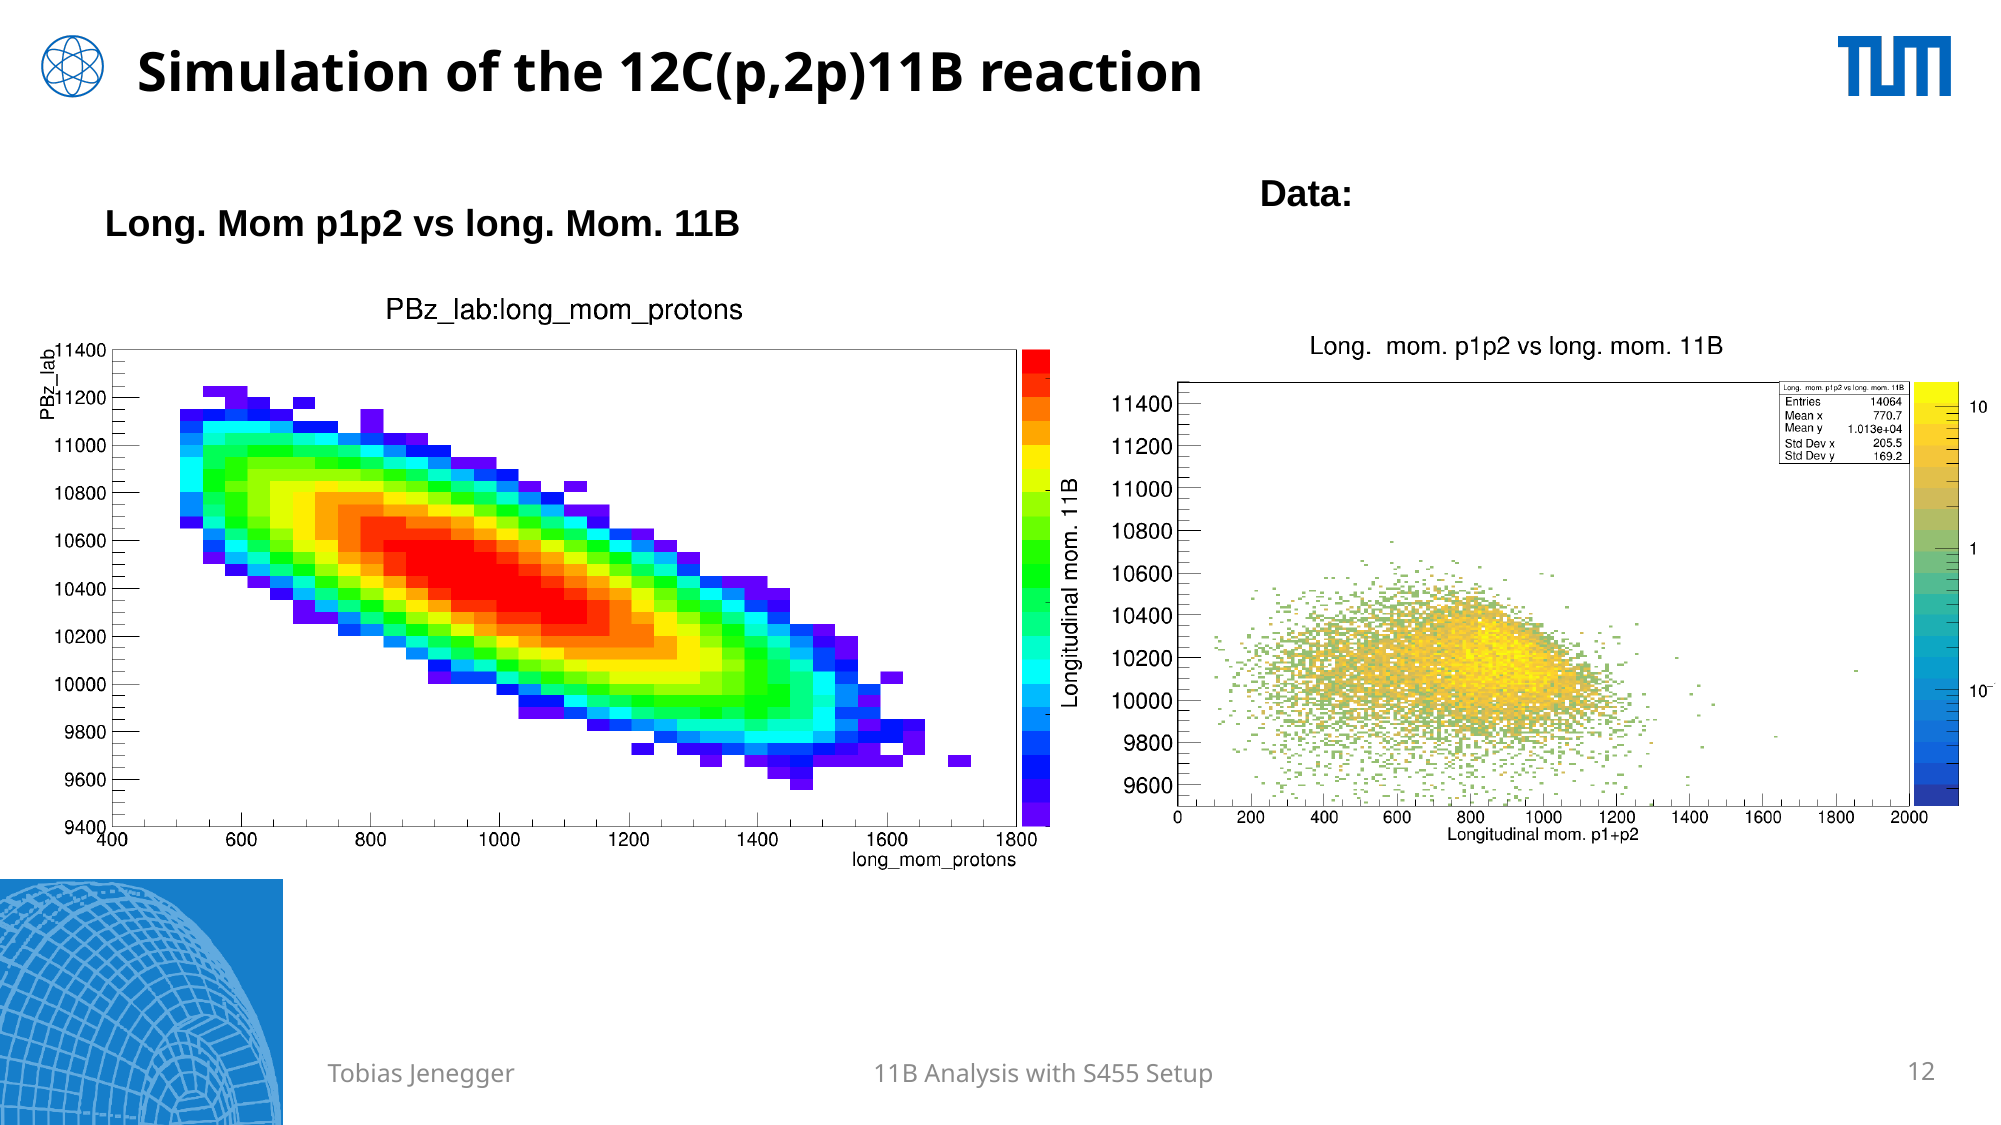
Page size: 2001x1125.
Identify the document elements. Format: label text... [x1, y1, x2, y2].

picture [36, 30, 108, 101]
text_box <number> [1500, 1042, 1951, 1103]
text_box 11B Analysis with S455 Setup [662, 1042, 1426, 1103]
picture [0, 879, 283, 1125]
text_box Data: [1245, 164, 1801, 264]
picture [1838, 36, 1951, 96]
text_box Long. Mom p1p2 vs long. Mom. 11B [90, 195, 826, 252]
picture [15, 285, 1996, 871]
text_box Tobias Jenegger [312, 1042, 588, 1103]
title Simulation of the 12C(p,2p)11B reaction [137, 32, 1809, 109]
